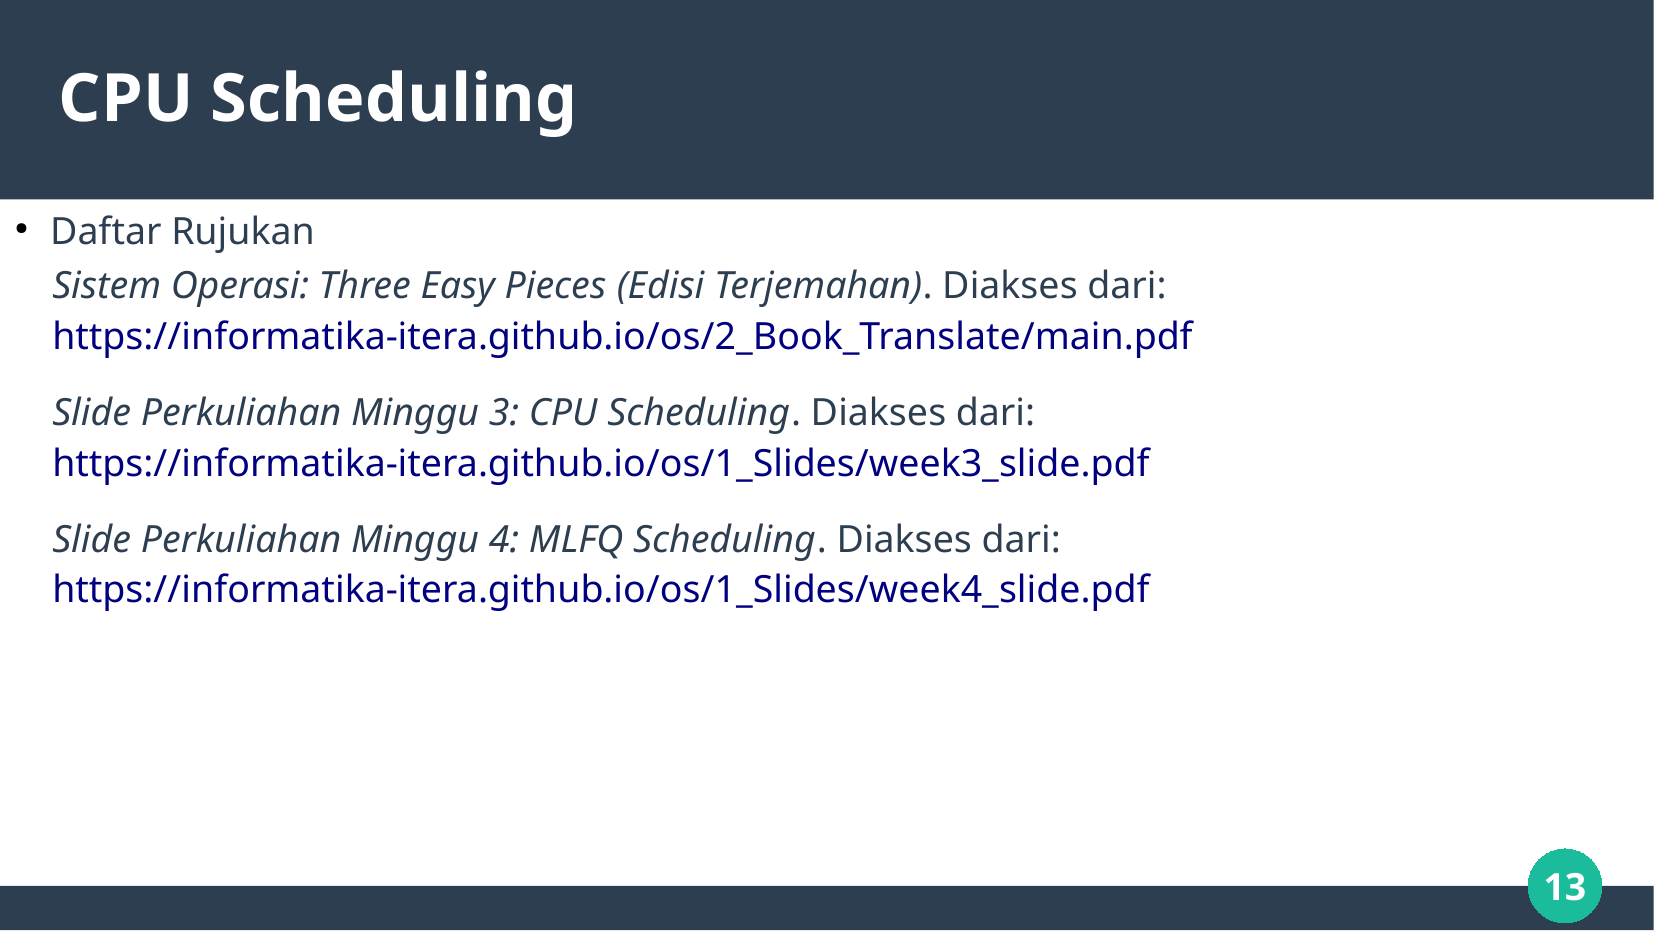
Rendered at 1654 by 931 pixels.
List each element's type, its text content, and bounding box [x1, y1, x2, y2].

text_box Sistem Operasi: Three Easy Pieces (Edisi Terjemahan). Diakses dari: https://informatika-itera.github.io/os/2_Book_Translate/main.pdf Slide Perkuliahan Minggu 3: CPU Scheduling. Diakses dari: https://informatika-itera.github.io/os/1_Slides/week3_slide.pdf Slide Perkuliahan Minggu 4: MLFQ Scheduling. Diakses dari: https://informatika-itera.github.io/os/1_Slides/week4_slide.pdf [37, 375, 1613, 574]
text_box Daftar Rujukan [0, 196, 1201, 263]
title CPU Scheduling [59, 37, 1595, 155]
